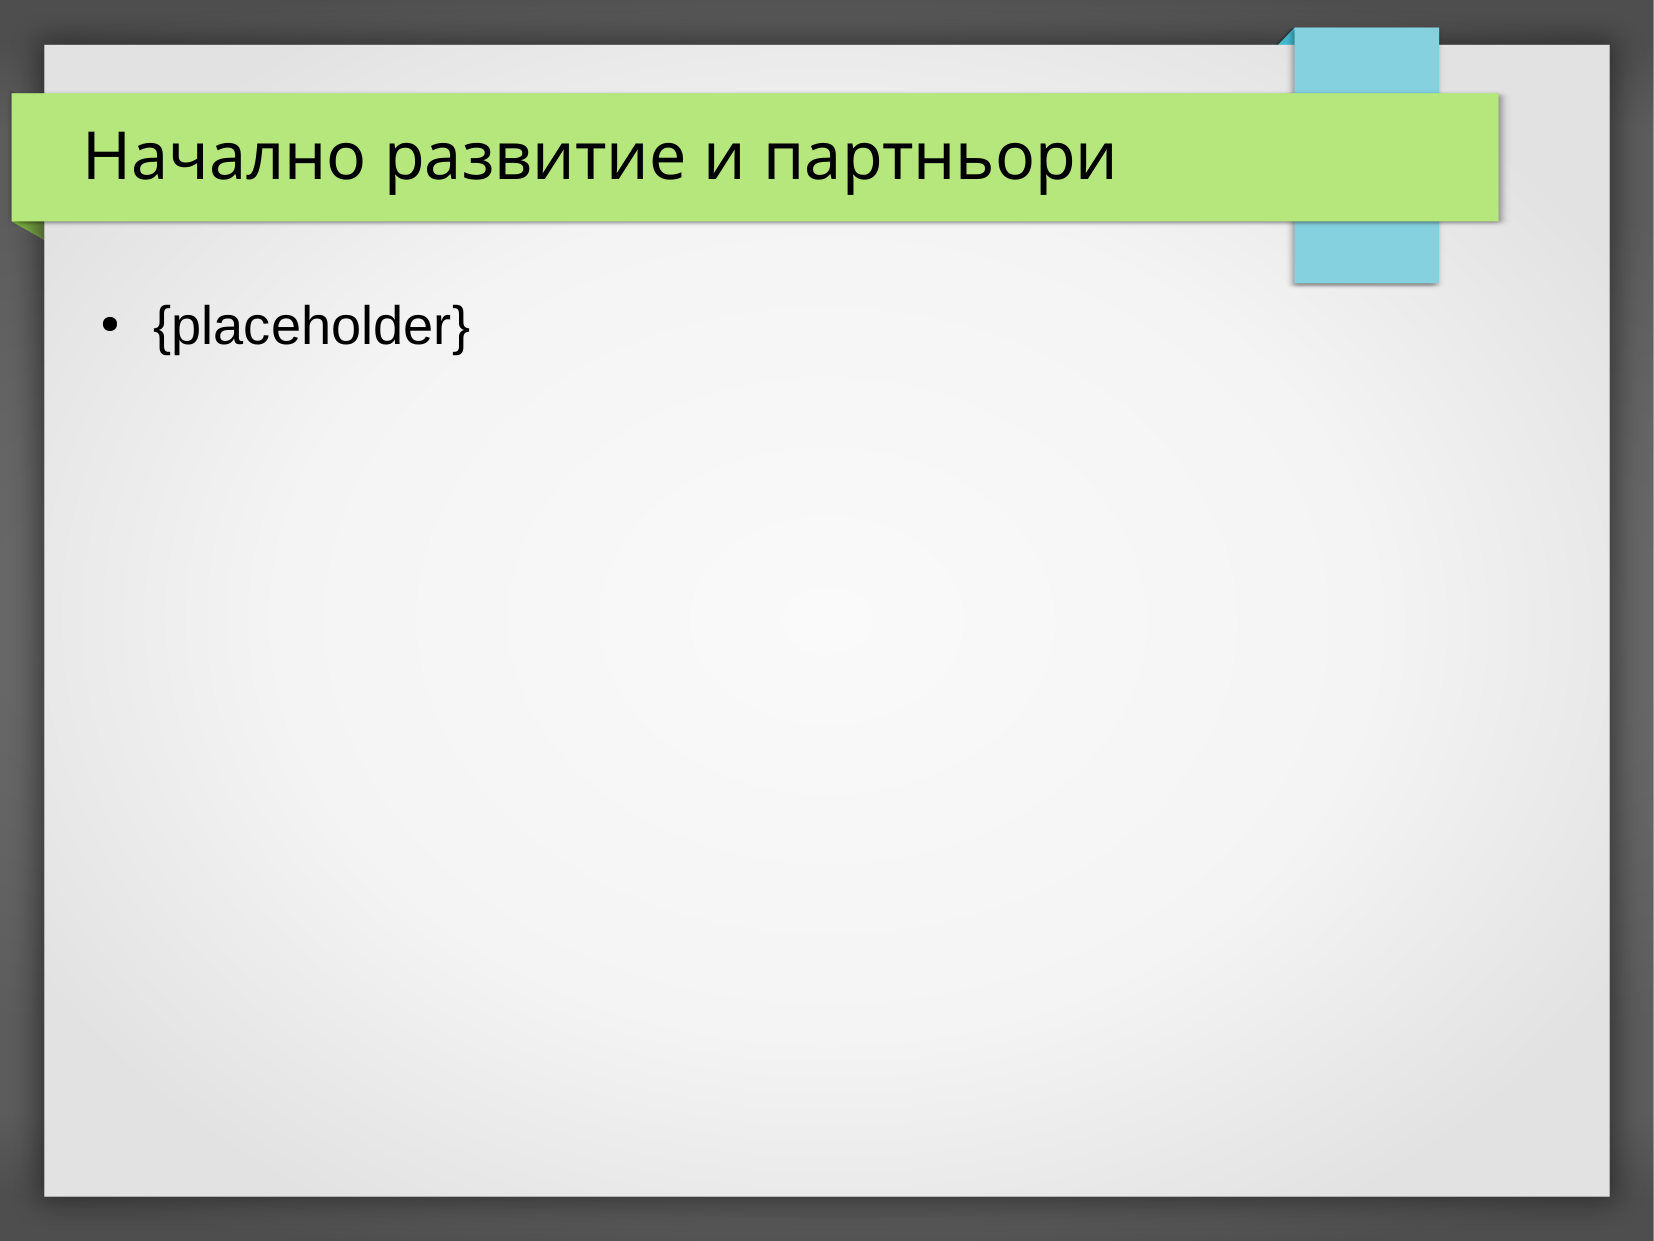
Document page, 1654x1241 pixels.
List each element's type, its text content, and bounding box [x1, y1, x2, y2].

list {placeholder} [82, 295, 1571, 1015]
title Начално развитие и партньори [82, 94, 1264, 213]
picture [0, 0, 1654, 1241]
